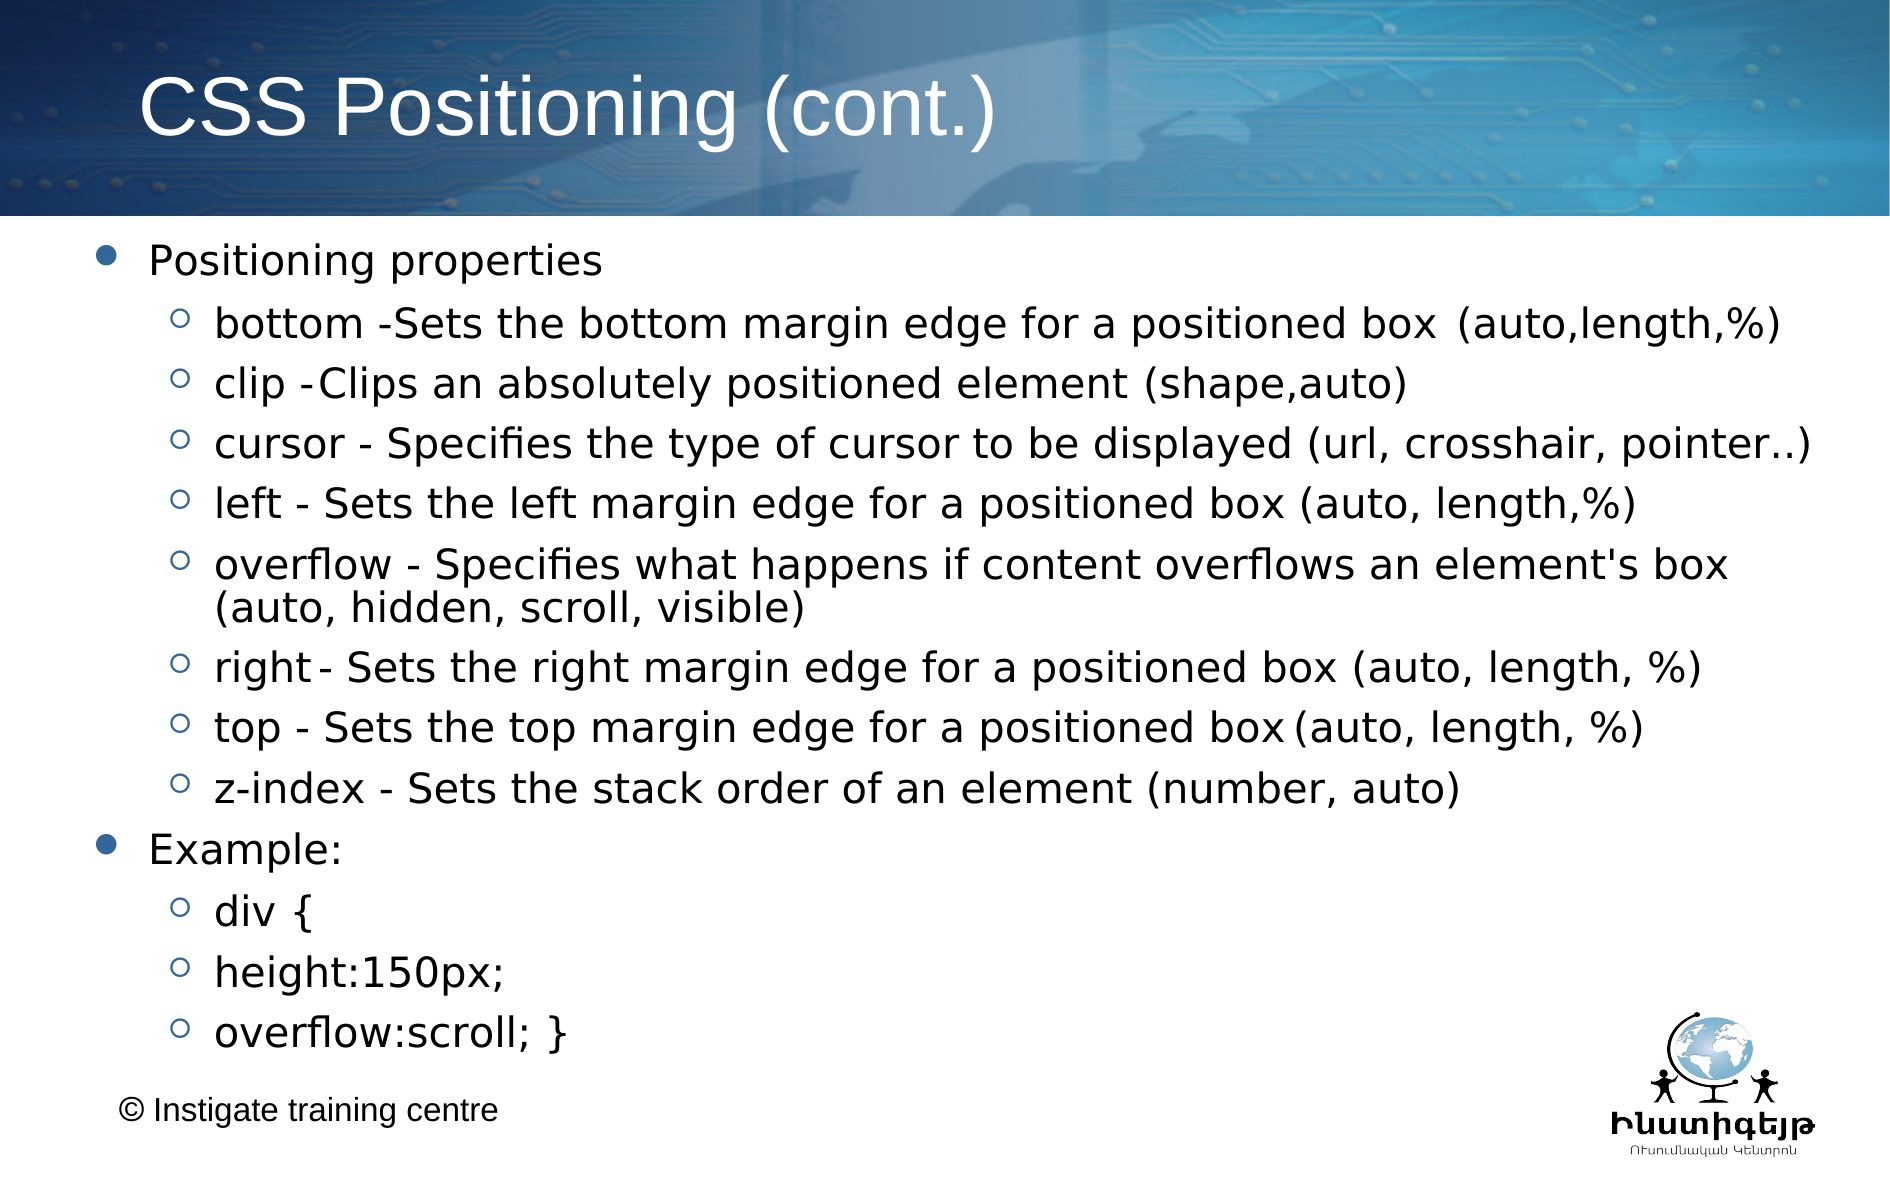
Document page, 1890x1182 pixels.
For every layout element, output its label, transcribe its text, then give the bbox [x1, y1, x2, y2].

picture [0, 0, 1890, 216]
picture [1612, 1012, 1815, 1157]
list Positioning properties bottom - Sets the bottom margin edge for a positioned box (auto,length,%) clip - Clips an absolutely positioned element (shape,auto) cursor - Specifies the type of cursor to be displayed (url, crosshair, pointer..) left - Sets the left margin edge for a positioned box (auto, length,%) overflow - Specifies what happens if content overflows an element's box (auto, hidden, scroll, visible) right - Sets the right margin edge for a positioned box (auto, length, %) top - Sets the top margin edge for a positioned box (auto, length, %) z-index - Sets the stack order of an element (number, auto) Example: div { height:150px; overflow:scroll; } [93, 241, 1820, 268]
